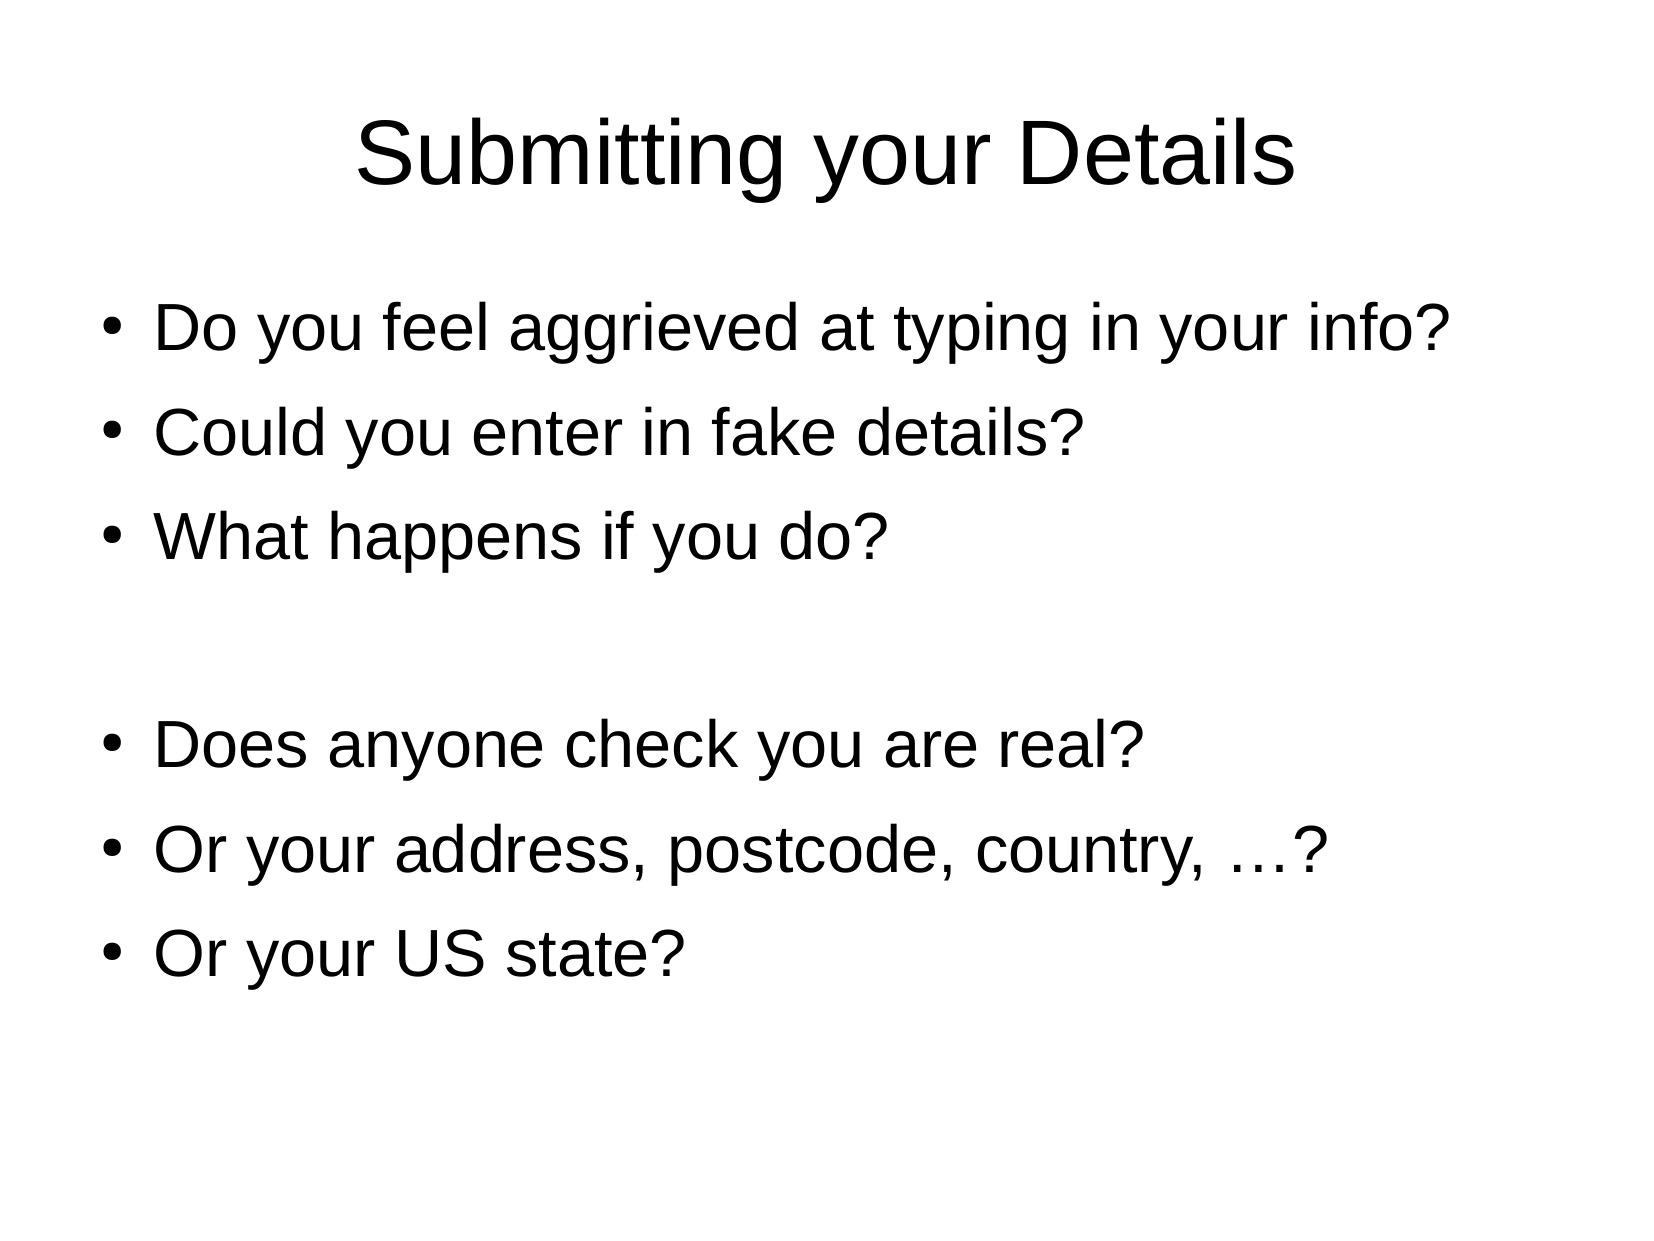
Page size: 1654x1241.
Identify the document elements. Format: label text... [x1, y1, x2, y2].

title Submitting your Details [82, 49, 1571, 257]
list Do you feel aggrieved at typing in your info? Could you enter in fake details? What happens if you do? Does anyone check you are real? Or your address, postcode, country, …? Or your US state? [82, 290, 1571, 1010]
